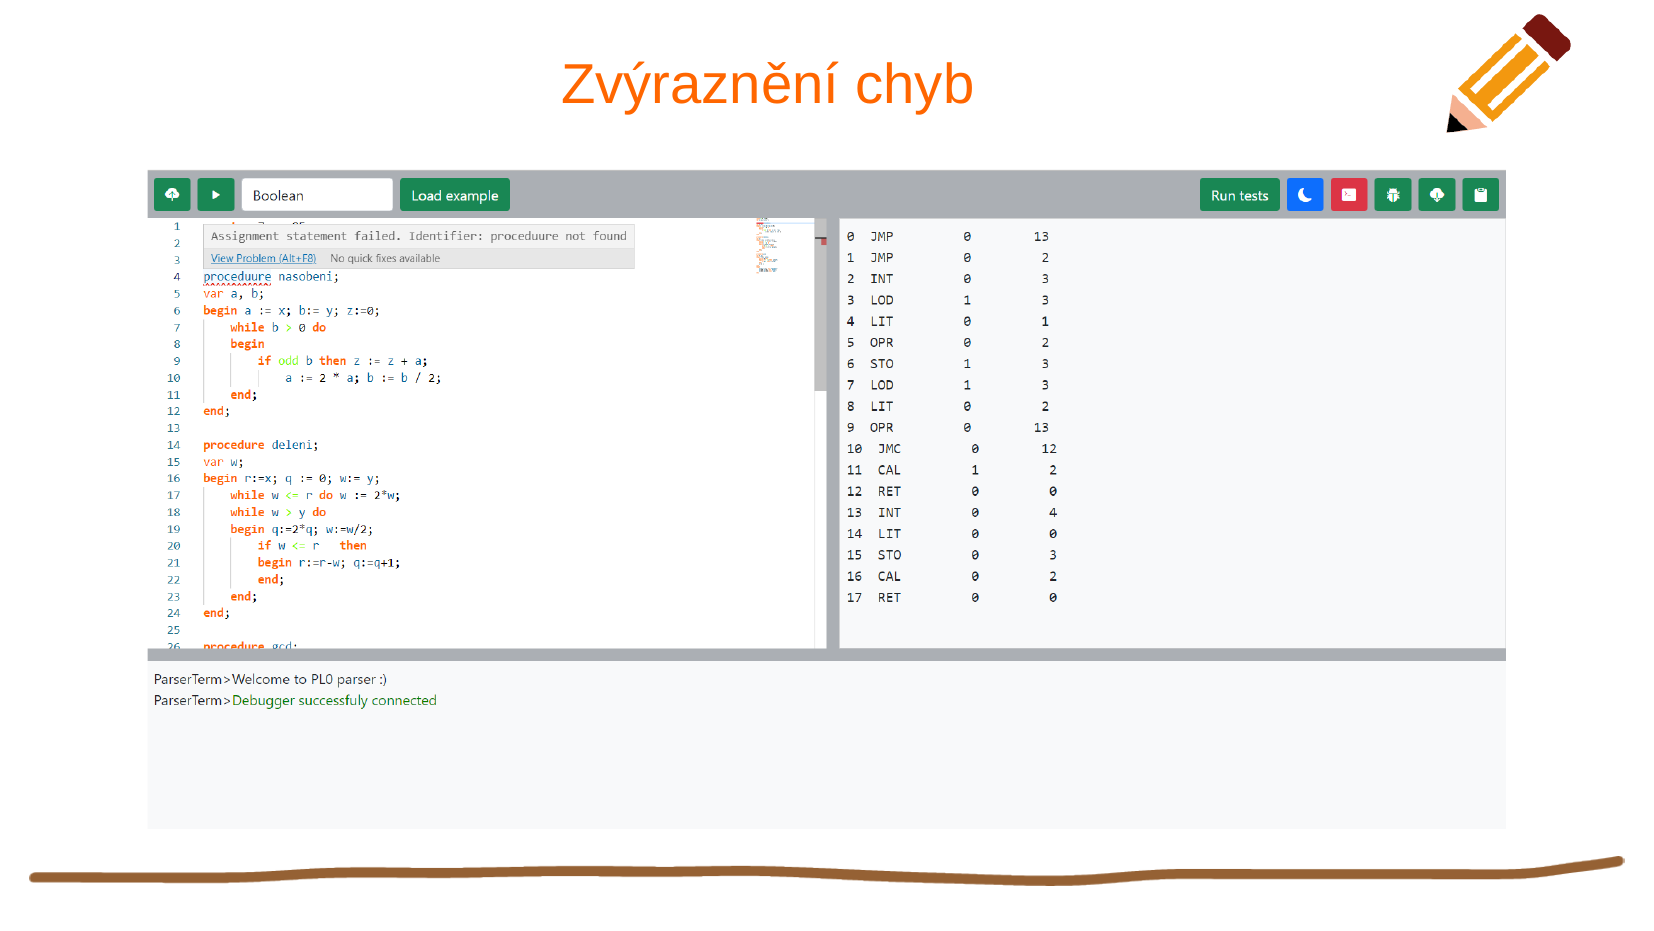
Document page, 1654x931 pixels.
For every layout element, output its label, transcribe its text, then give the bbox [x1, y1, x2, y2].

picture [147, 169, 1506, 829]
title Zvýraznění chyb [88, 29, 1447, 133]
